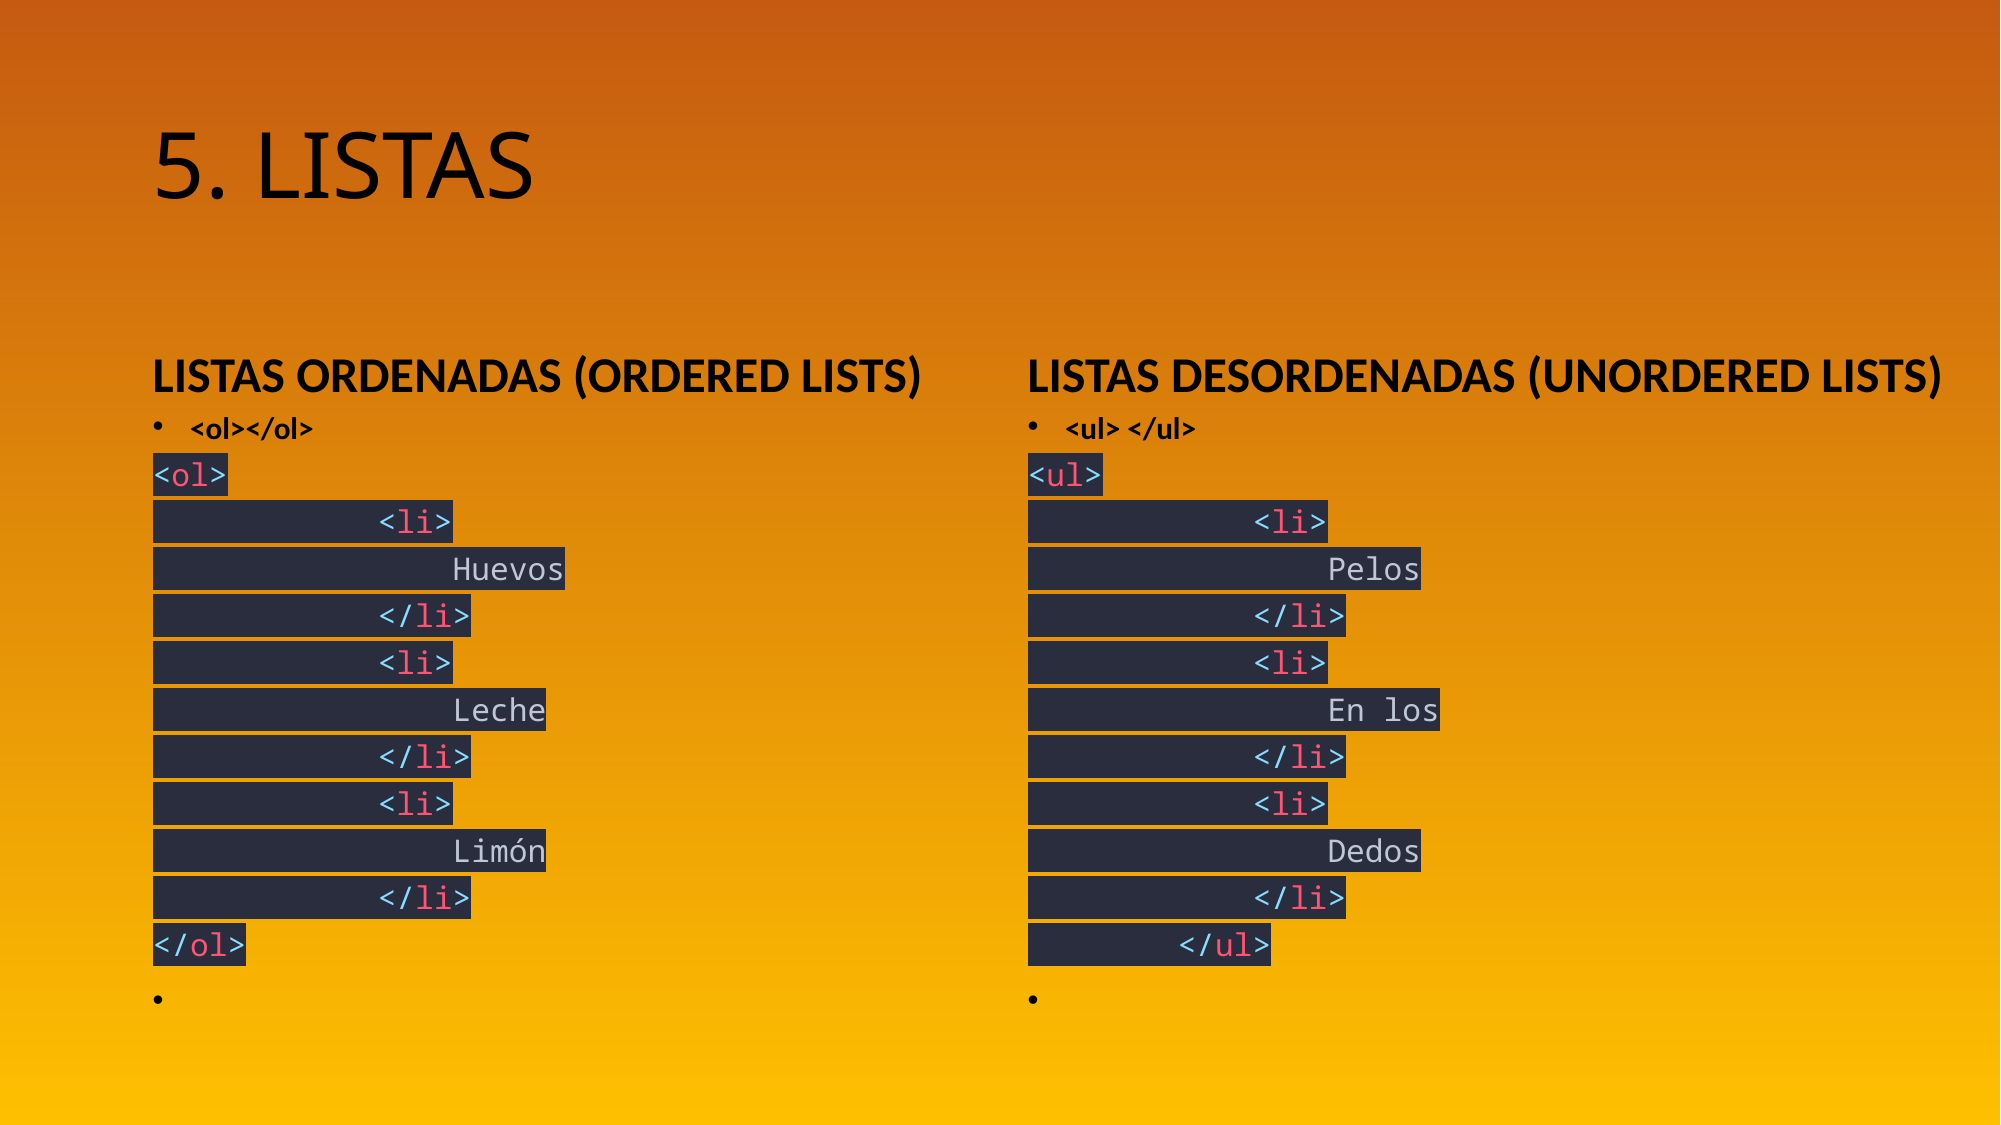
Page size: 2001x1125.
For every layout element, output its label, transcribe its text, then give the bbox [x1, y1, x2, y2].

list LISTAS DESORDENADAS (UNORDERED LISTS) [1012, 275, 1978, 411]
list <ol></ol> <ol> <li> Huevos </li> <li> Leche </li> <li> Limón </li> </ol> [137, 410, 984, 1016]
title 5. LISTAS [137, 59, 1863, 278]
list <ul> </ul> <ul> <li> Pelos </li> <li> En los </li> <li> Dedos </li> </ul> [1012, 410, 1863, 1016]
list LISTAS ORDENADAS (ORDERED LISTS) [137, 275, 984, 410]
